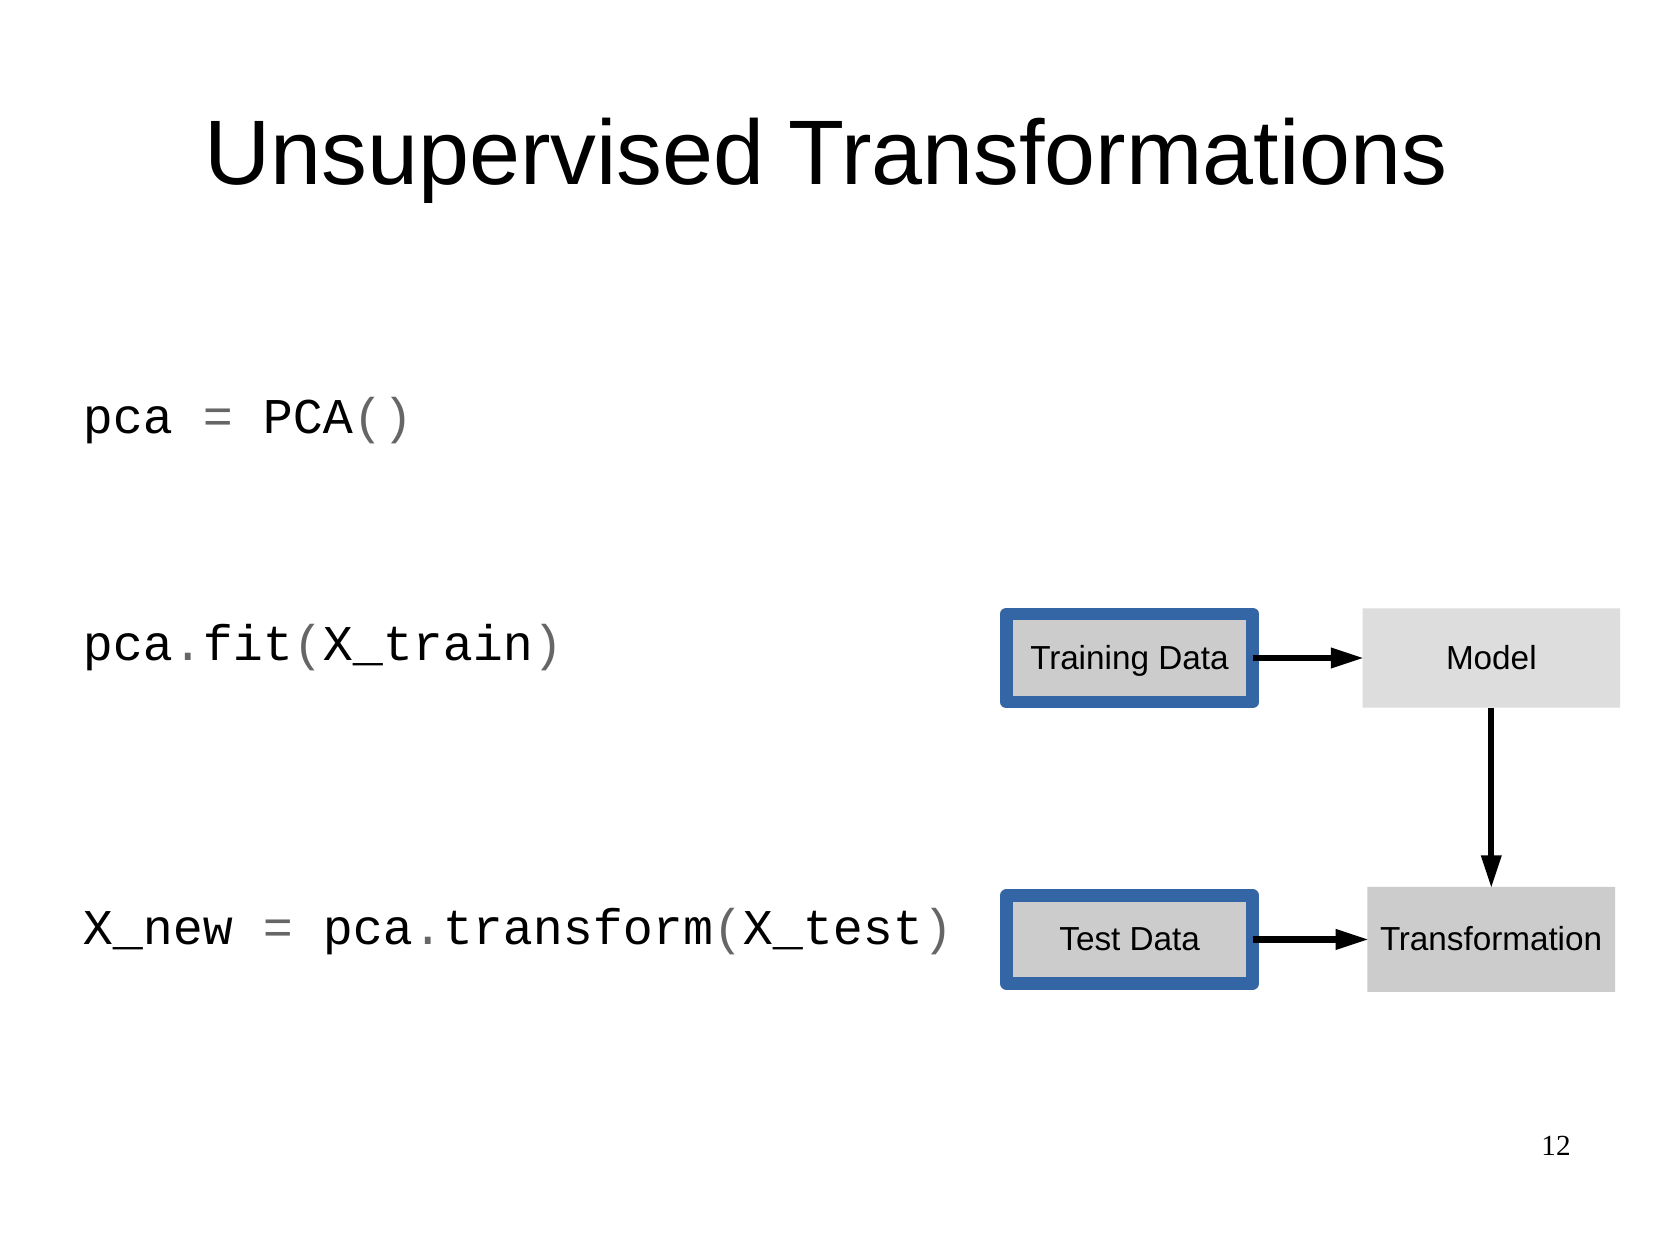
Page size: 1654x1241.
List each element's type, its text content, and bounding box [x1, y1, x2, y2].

text_box pca = PCA() pca.fit(X_train) X_new = pca.transform(X_test) [82, 392, 1411, 1008]
text_box Model [1362, 608, 1621, 708]
text_box Training Data [1006, 613, 1253, 703]
title Unsupervised Transformations [82, 49, 1571, 257]
text_box Transformation [1367, 886, 1616, 992]
text_box Test Data [1006, 895, 1253, 984]
